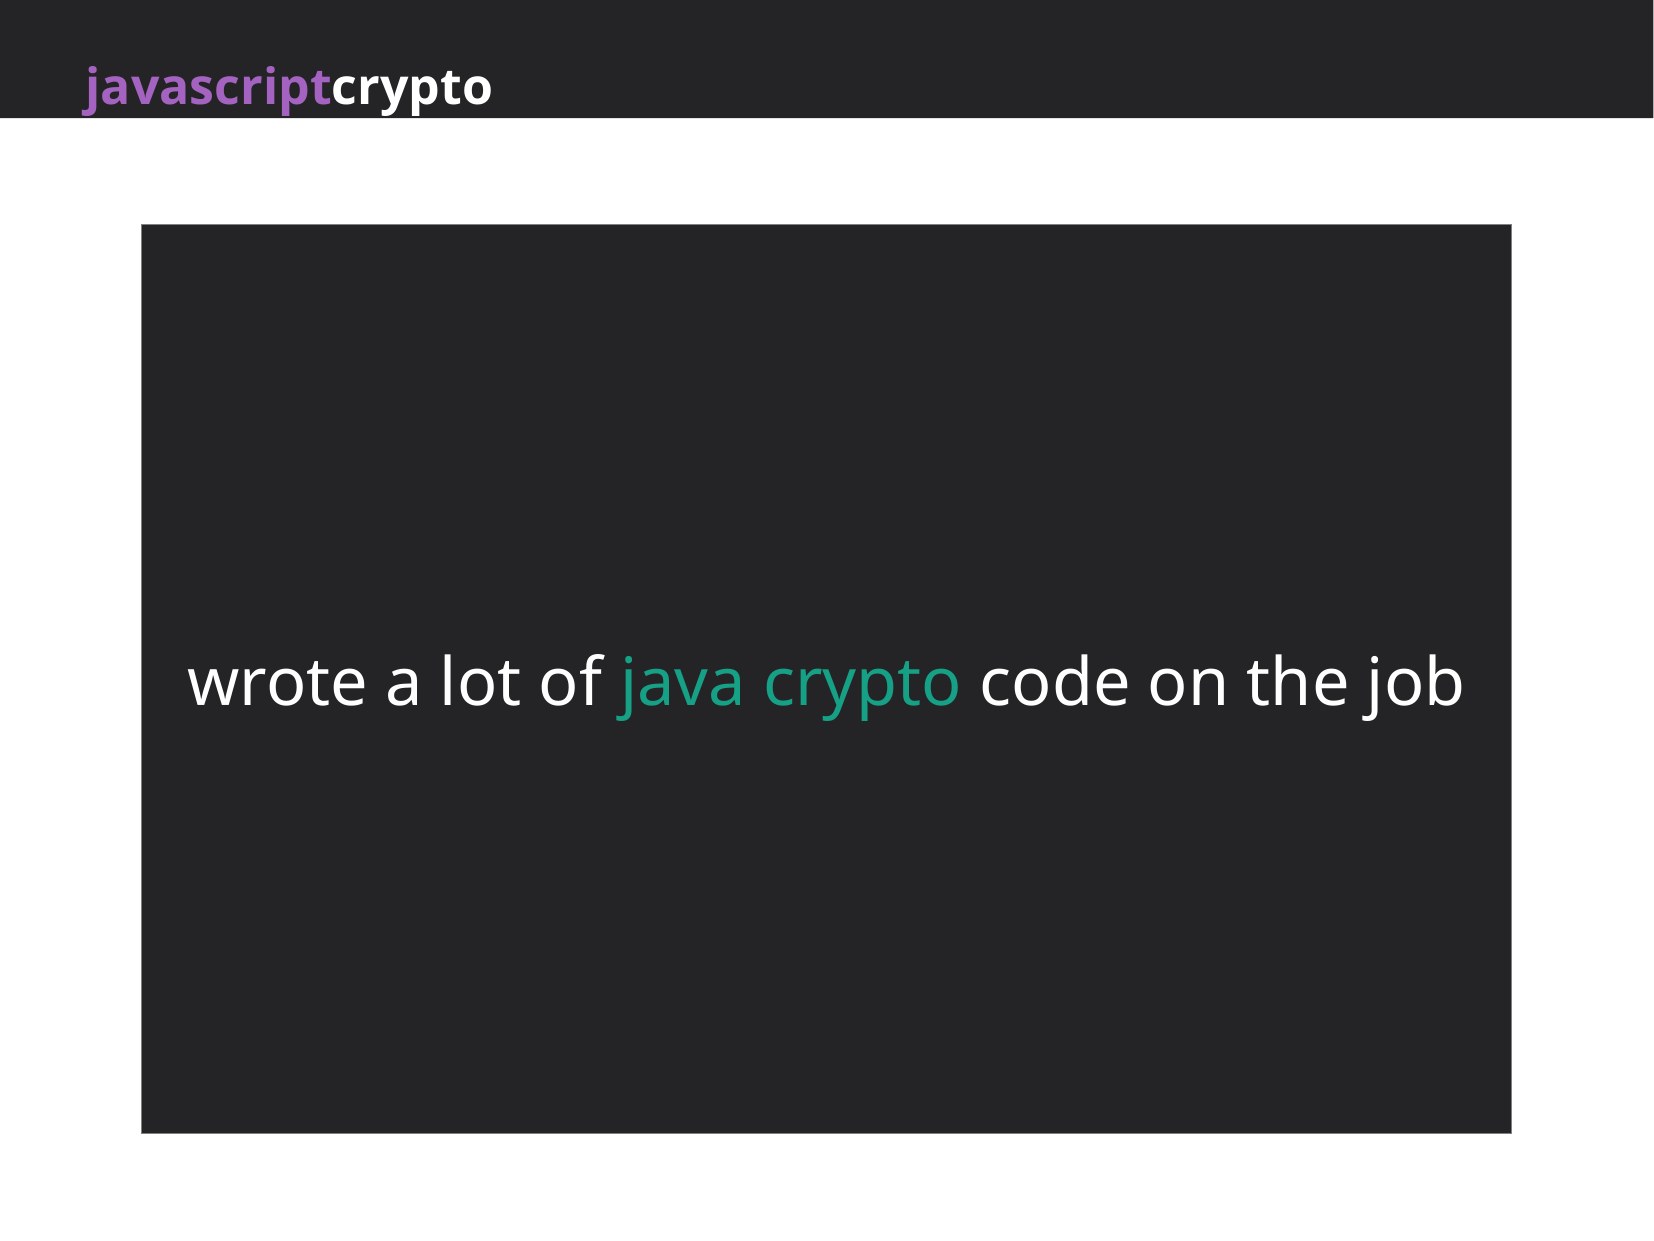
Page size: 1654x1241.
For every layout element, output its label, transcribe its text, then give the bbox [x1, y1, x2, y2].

text_box [0, 0, 1654, 119]
text_box wrote a lot of java crypto code on the job [141, 224, 1512, 1134]
text_box [165, 531, 1441, 1087]
text_box javascriptcrypto [70, 43, 544, 119]
